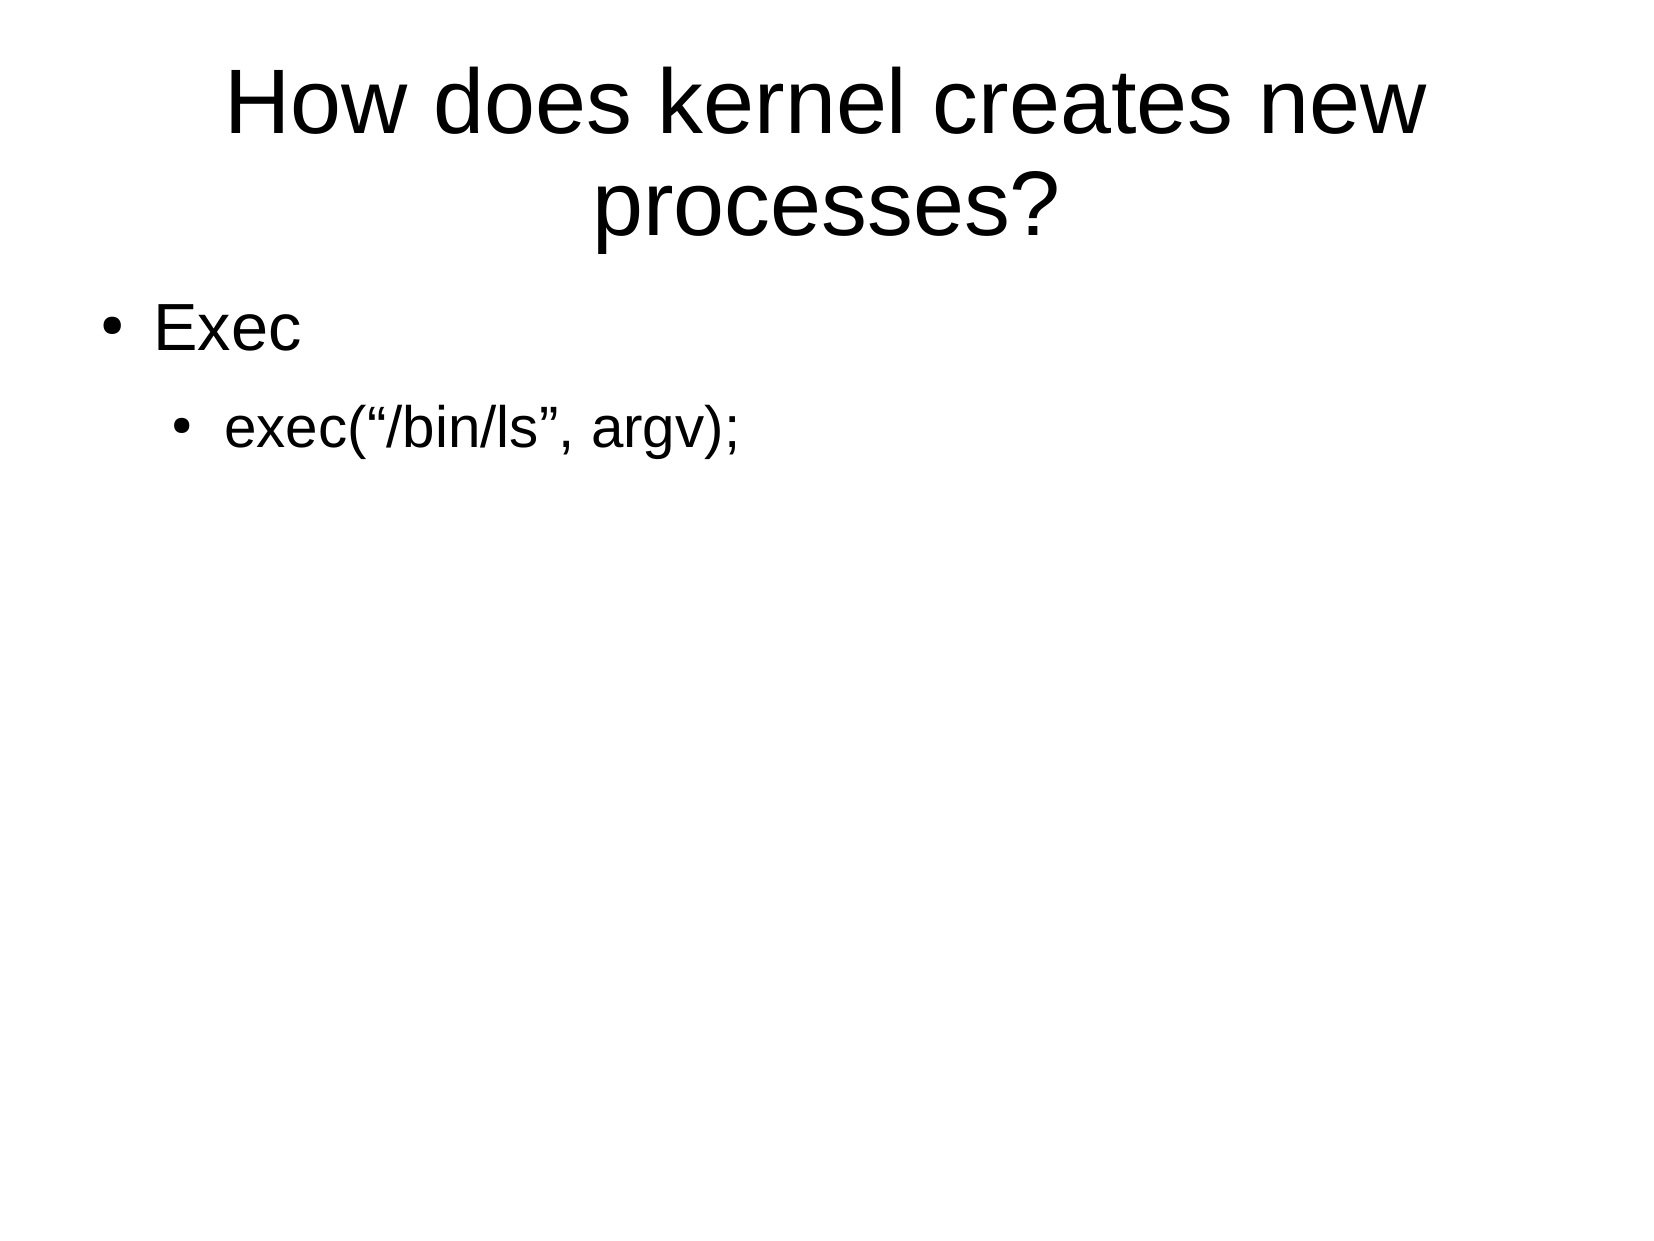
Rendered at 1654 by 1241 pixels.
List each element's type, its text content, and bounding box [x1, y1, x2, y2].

title How does kernel creates new processes? [82, 49, 1571, 257]
list Exec exec(“/bin/ls”, argv); [82, 290, 1571, 1010]
